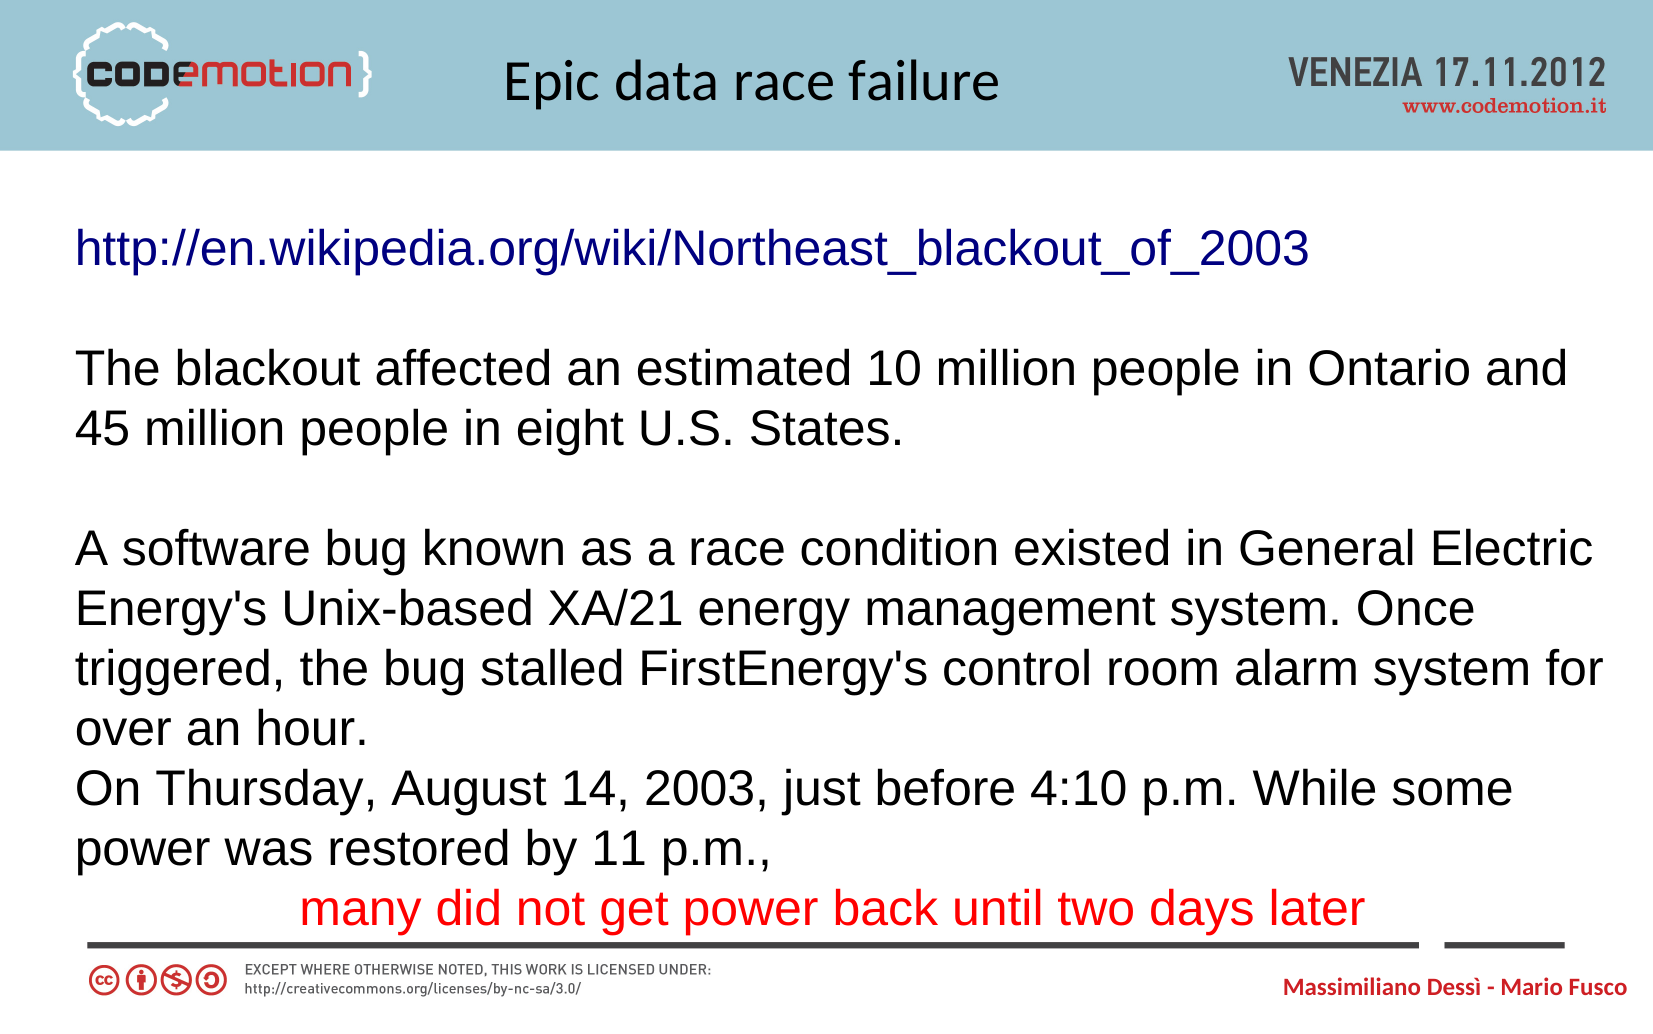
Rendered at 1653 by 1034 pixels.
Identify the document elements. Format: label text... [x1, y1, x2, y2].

picture [0, 0, 1653, 1034]
text_box Epic data race failure [436, 35, 1231, 121]
text_box http://en.wikipedia.org/wiki/Northeast_blackout_of_2003 The blackout affected an estimated 10 million people in Ontario and 45 million people in eight U.S. States. A software bug known as a race condition existed in General Electric Energy's Unix-based XA/21 energy management system. Once triggered, the bug stalled FirstEnergy's control room alarm system for over an hour. On Thursday, August 14, 2003, just before 4:10 p.m. While some power was restored by 11 p.m., many did not get power back until two days later [60, 208, 1621, 944]
